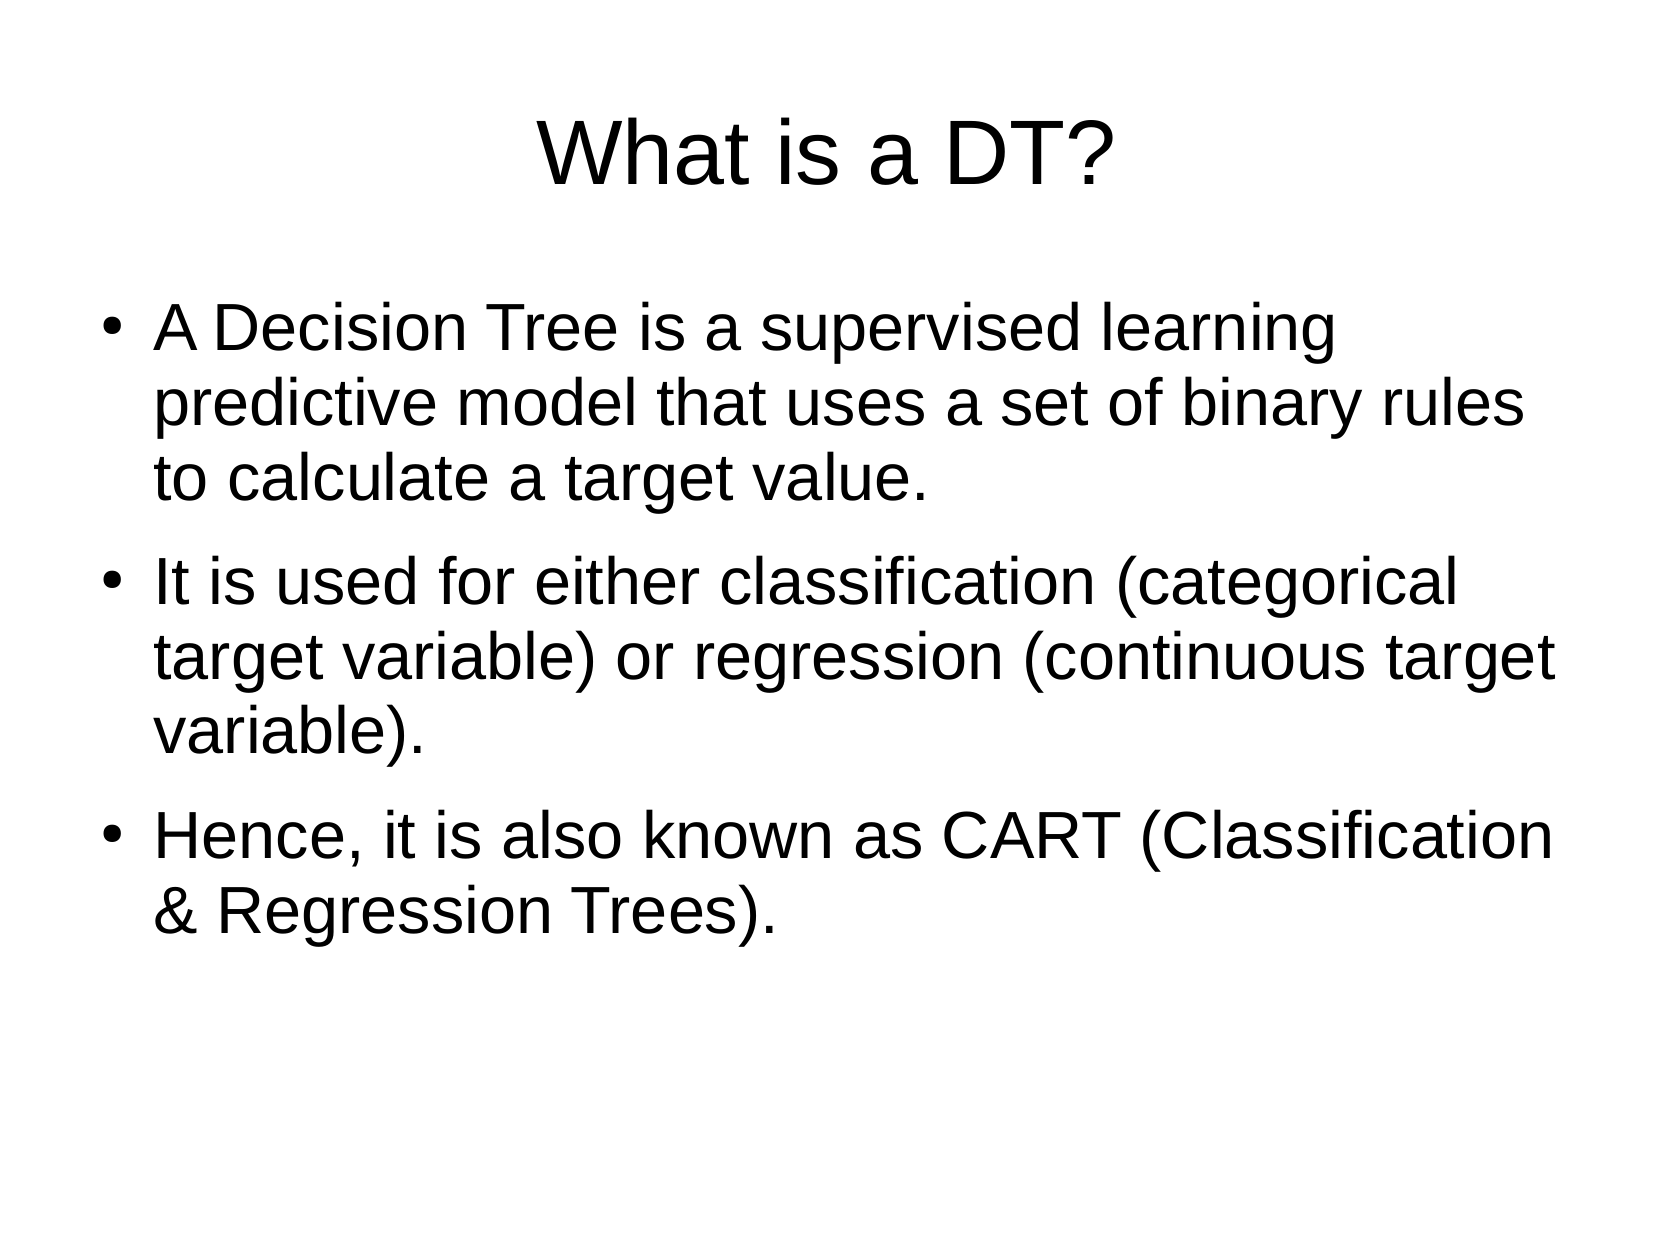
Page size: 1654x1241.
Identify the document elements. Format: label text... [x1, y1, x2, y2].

list A Decision Tree is a supervised learning predictive model that uses a set of binary rules to calculate a target value. It is used for either classification (categorical target variable) or regression (continuous target variable). Hence, it is also known as CART (Classification & Regression Trees). [82, 290, 1571, 1010]
title What is a DT? [82, 49, 1571, 257]
